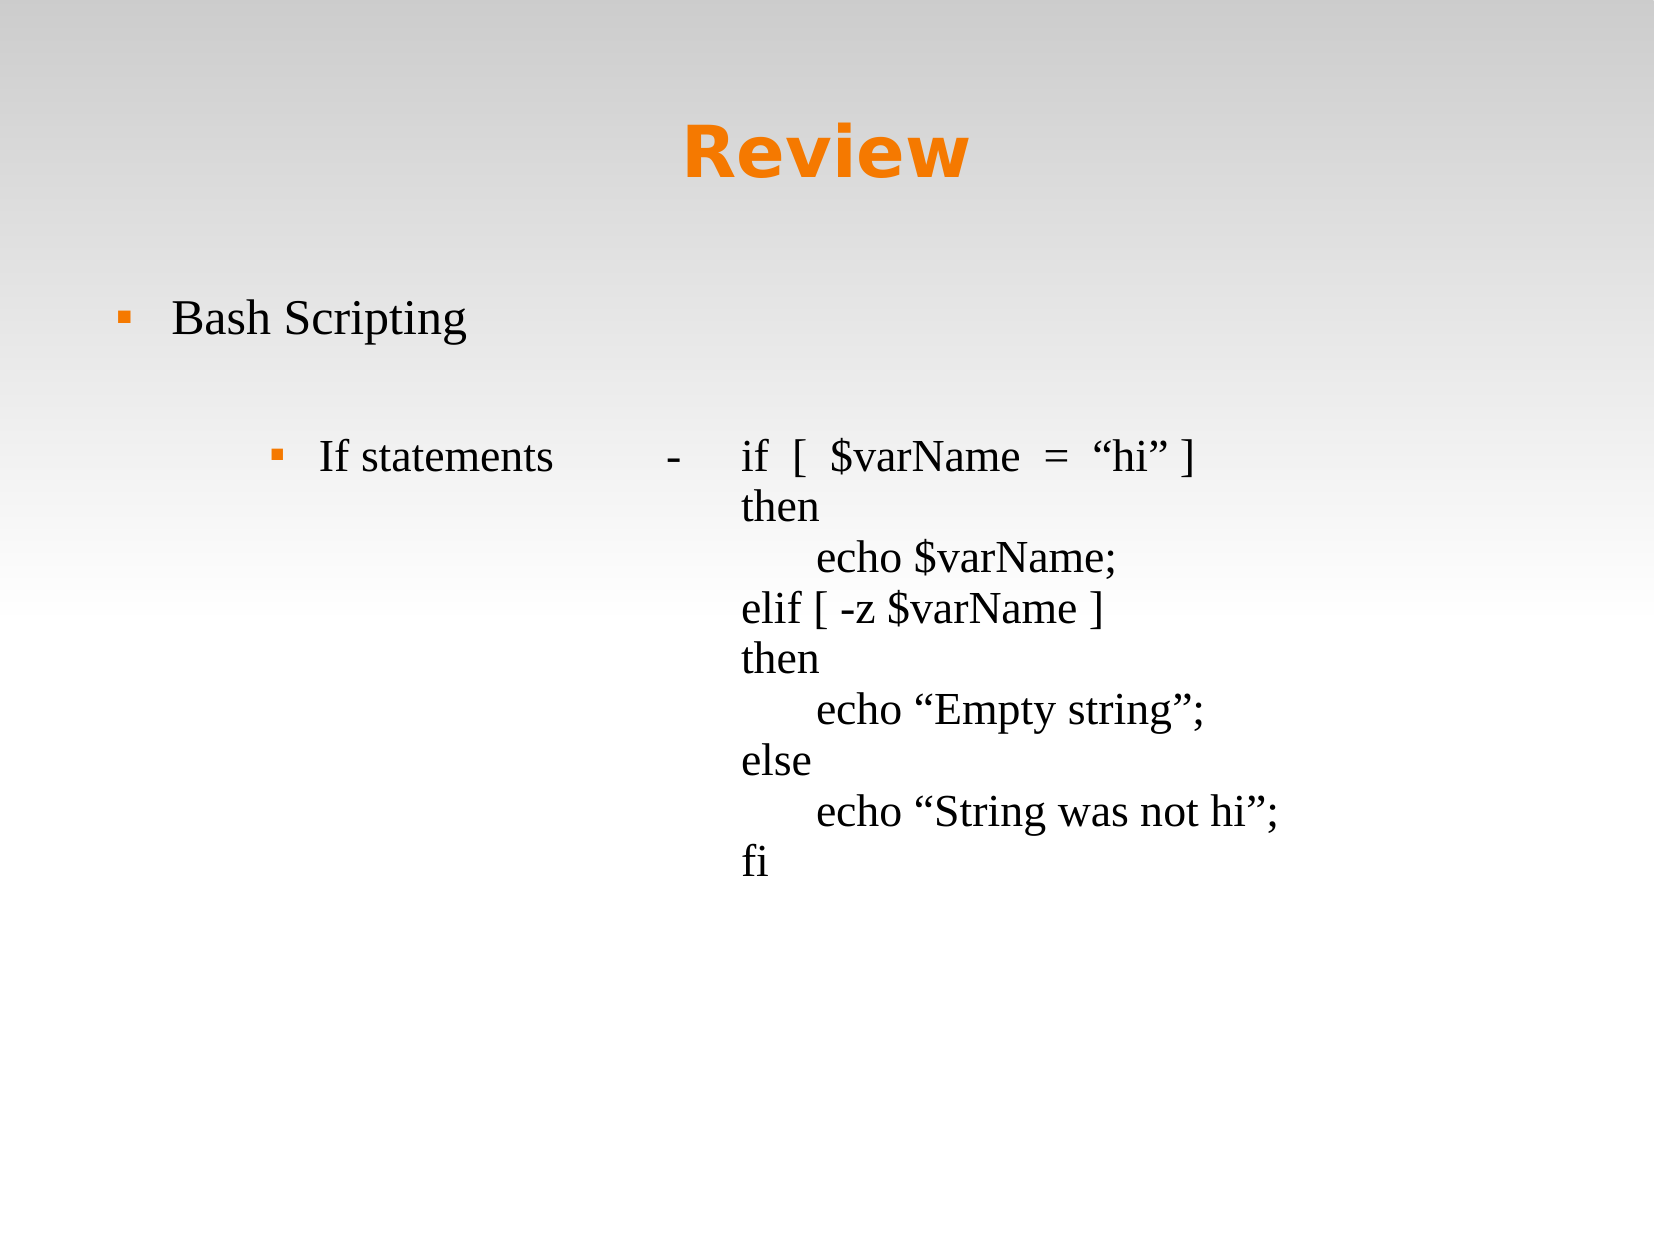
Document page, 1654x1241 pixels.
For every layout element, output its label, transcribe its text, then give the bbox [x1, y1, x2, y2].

title Review [82, 49, 1571, 257]
list Bash Scripting If statements - if [ $varName = “hi” ] then echo $varName; elif [ -z $varName ] then echo “Empty string”; else echo “String was not hi”; fi [82, 290, 1571, 1109]
